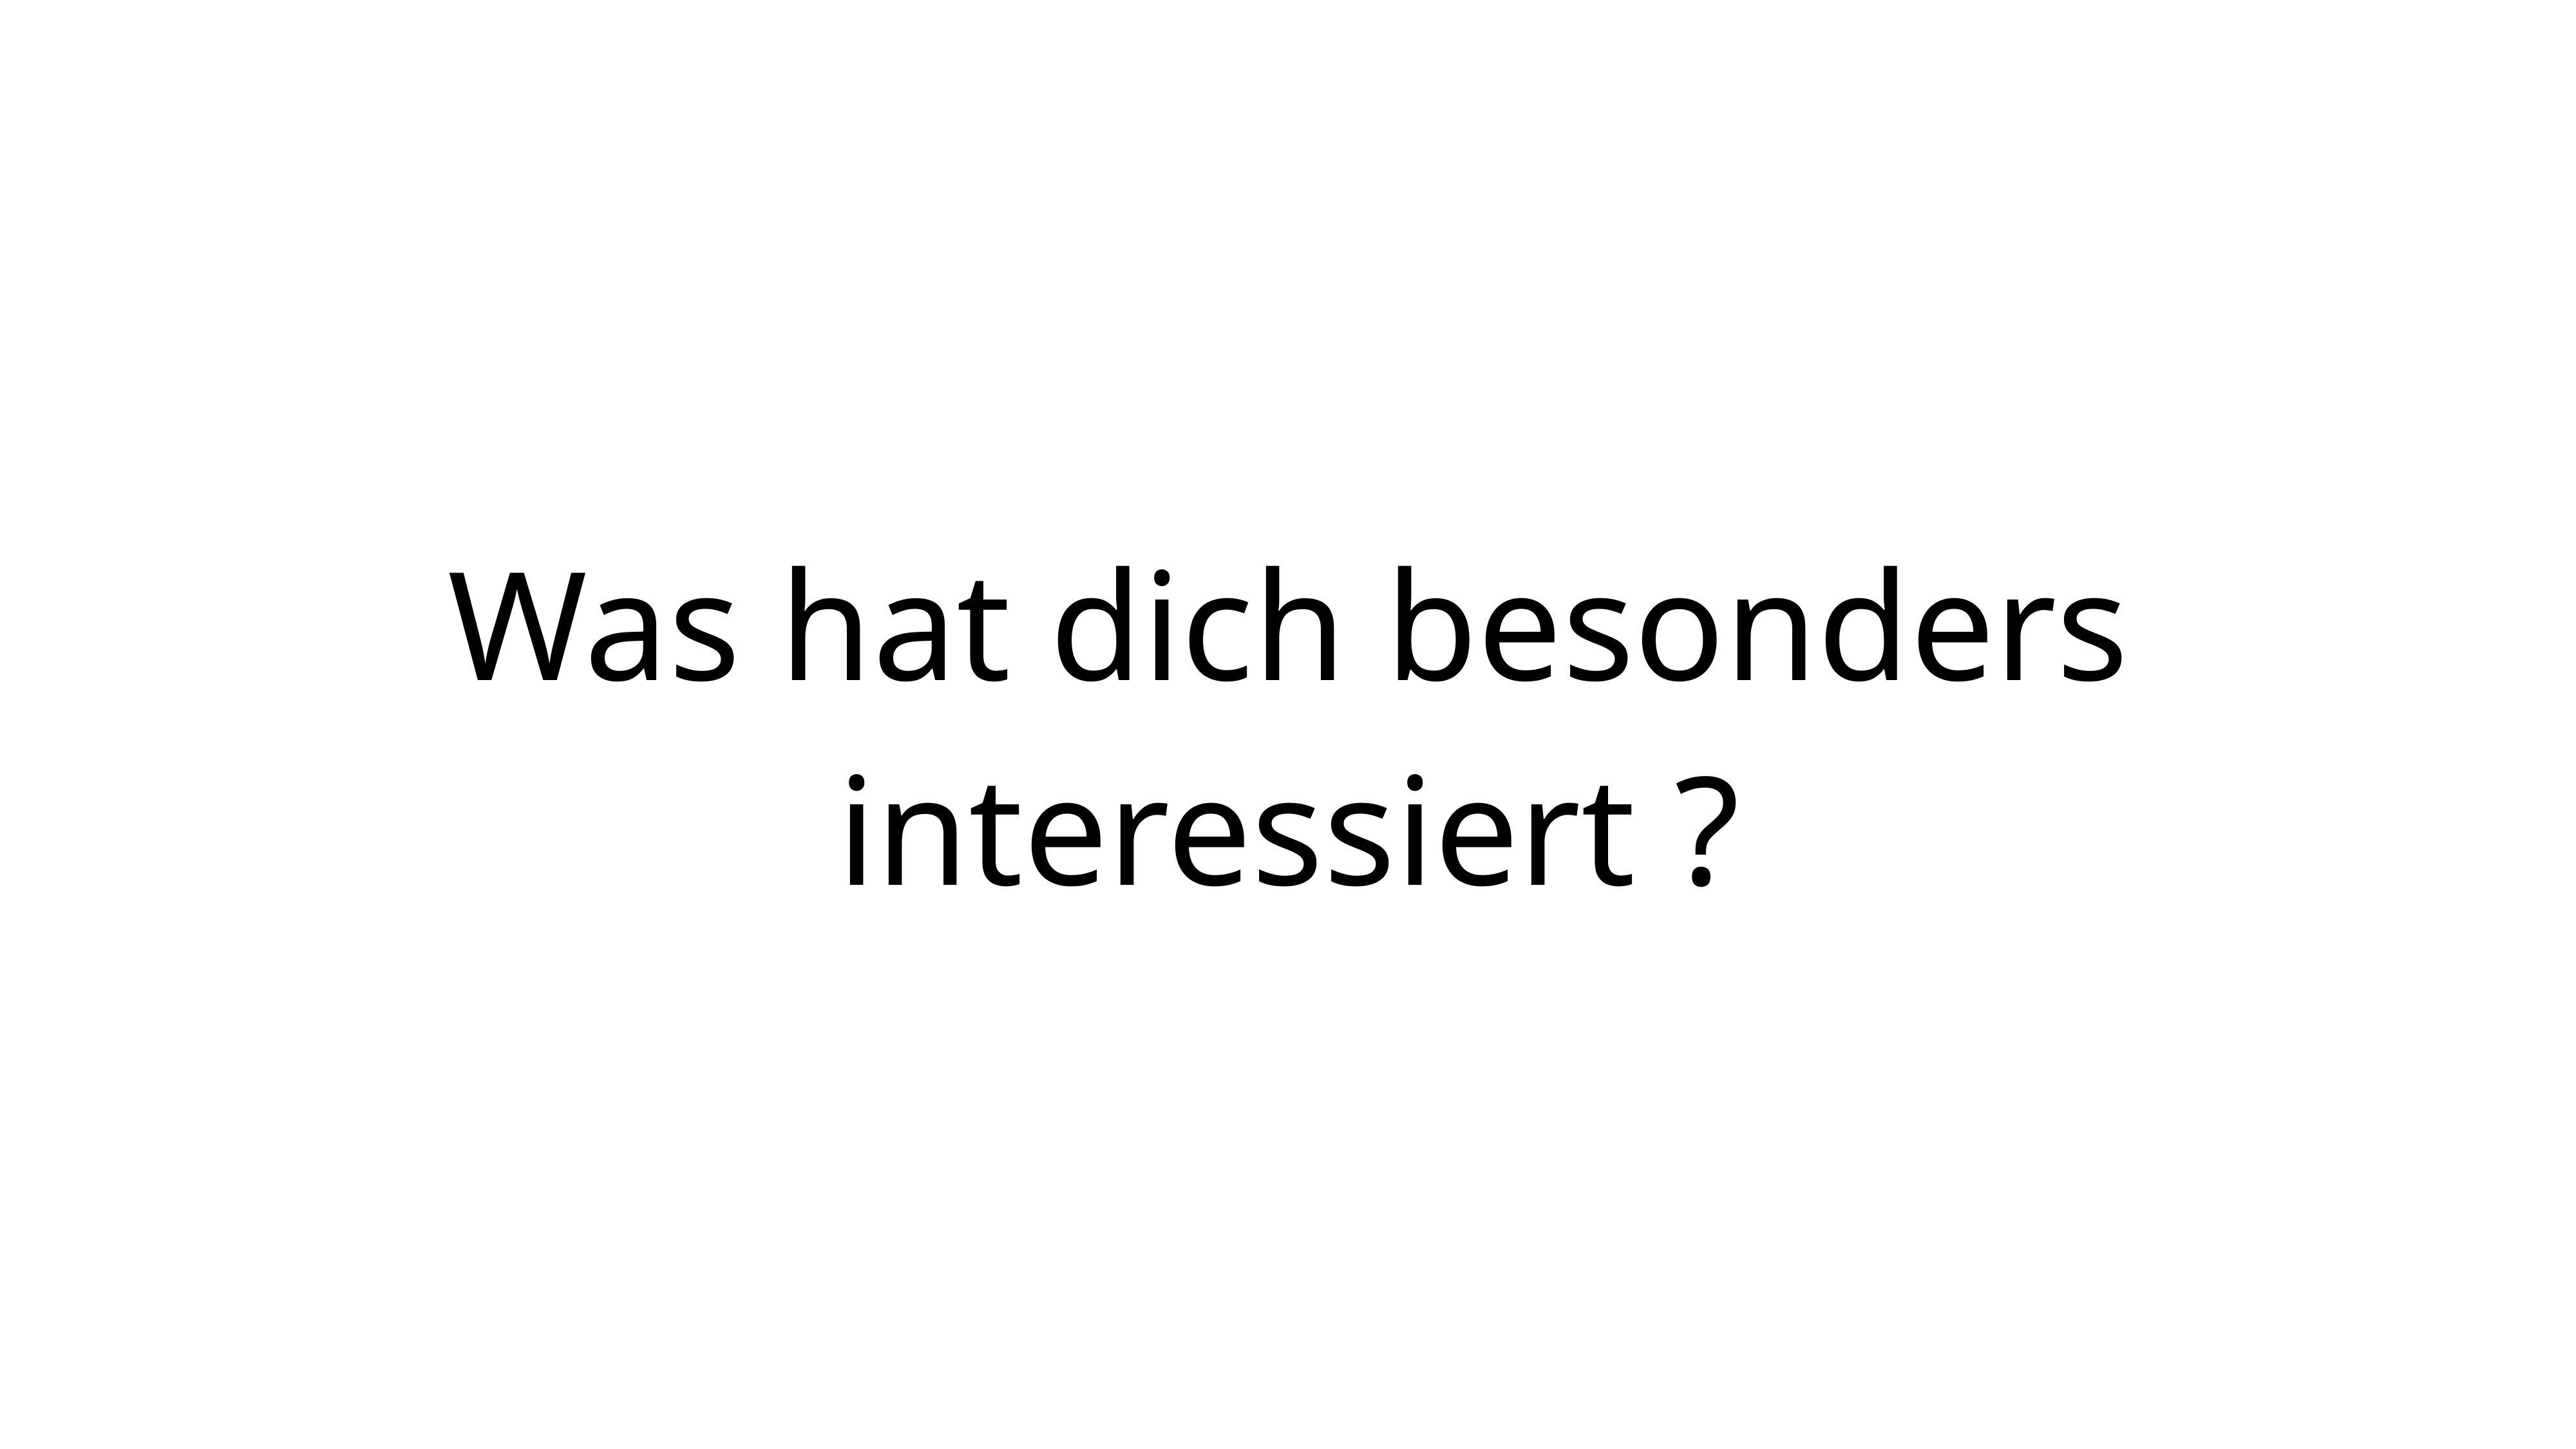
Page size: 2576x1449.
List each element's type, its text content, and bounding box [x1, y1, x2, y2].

text_box Was hat dich besonders interessiert ? [252, 478, 2325, 971]
